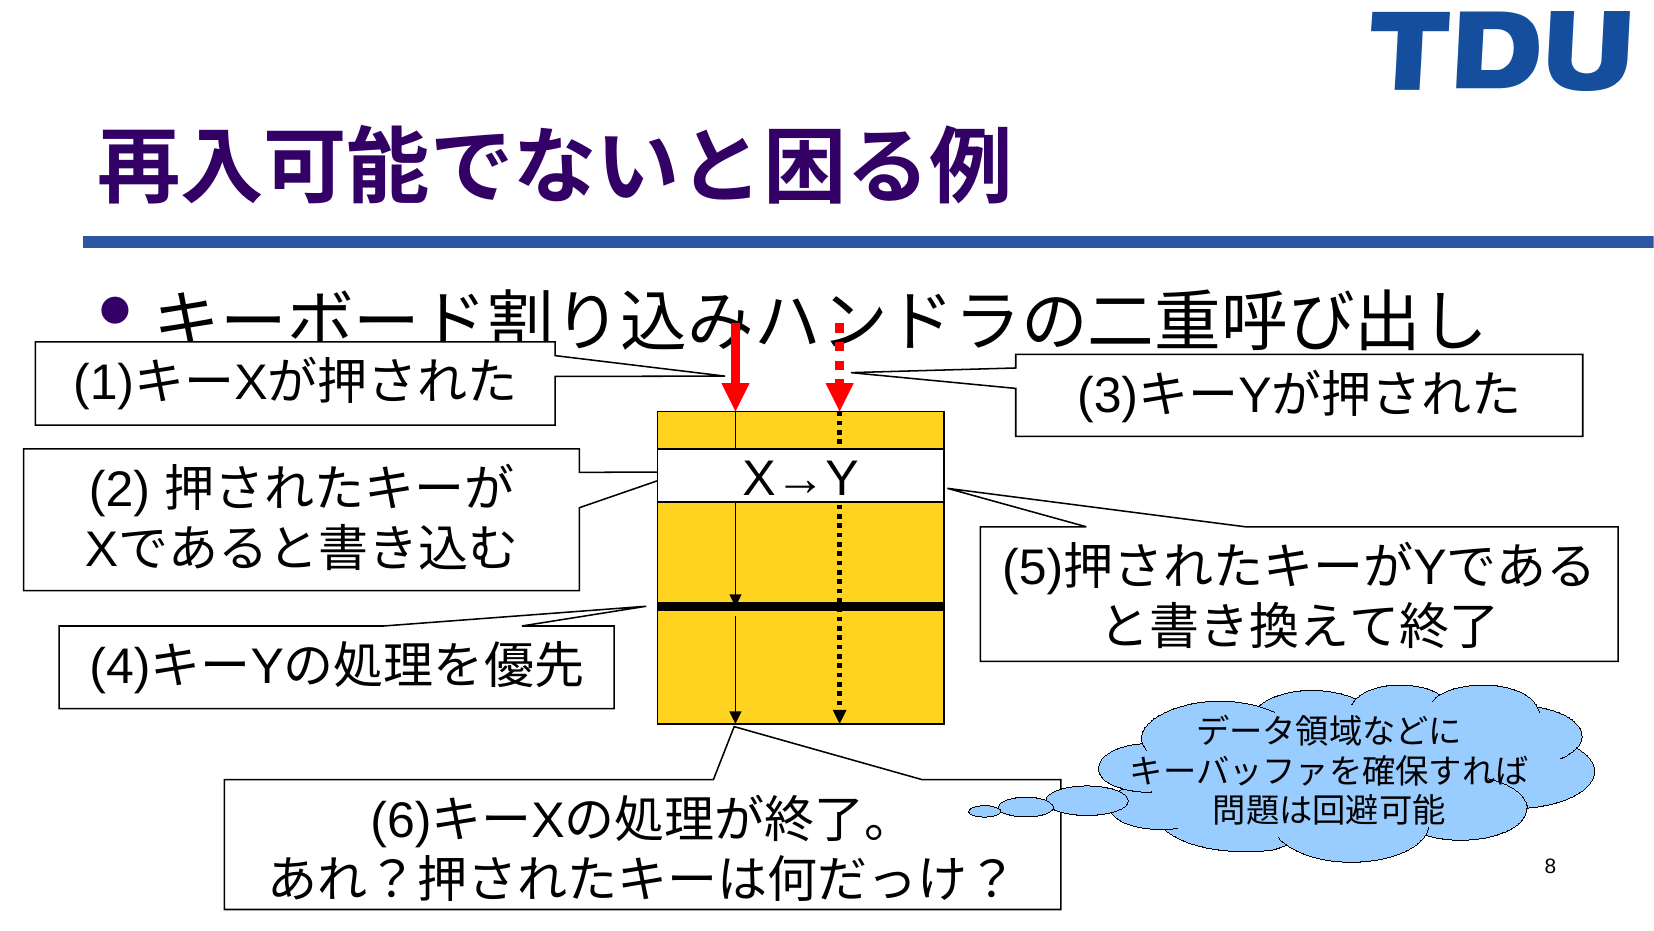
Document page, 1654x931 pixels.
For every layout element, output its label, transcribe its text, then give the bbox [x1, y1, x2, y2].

text_box (2) 押されたキーが Xであると書き込む [23, 448, 657, 591]
text_box (4)キーYの処理を優先 [59, 606, 647, 709]
text_box [657, 411, 735, 448]
text_box [657, 611, 944, 724]
text_box データ領域などに キーバッファを確保すれば 問題は回避可能 [968, 685, 1595, 863]
text_box (6)キーXの処理が終了。 あれ？押されたキーは何だっけ？ [224, 726, 1061, 910]
text_box [736, 502, 944, 602]
picture [1371, 11, 1630, 91]
list キーボード割り込みハンドラの二重呼び出し [82, 259, 1571, 807]
text_box (1)キーXが押された [35, 341, 726, 426]
title 再入可能でないと困る例 [82, 51, 1571, 228]
text_box X→Y [657, 448, 944, 502]
text_box (5)押されたキーがYである と書き換えて終了 [947, 488, 1619, 662]
text_box (3)キーYが押された [850, 354, 1583, 437]
text_box [657, 502, 735, 602]
text_box [736, 411, 944, 448]
